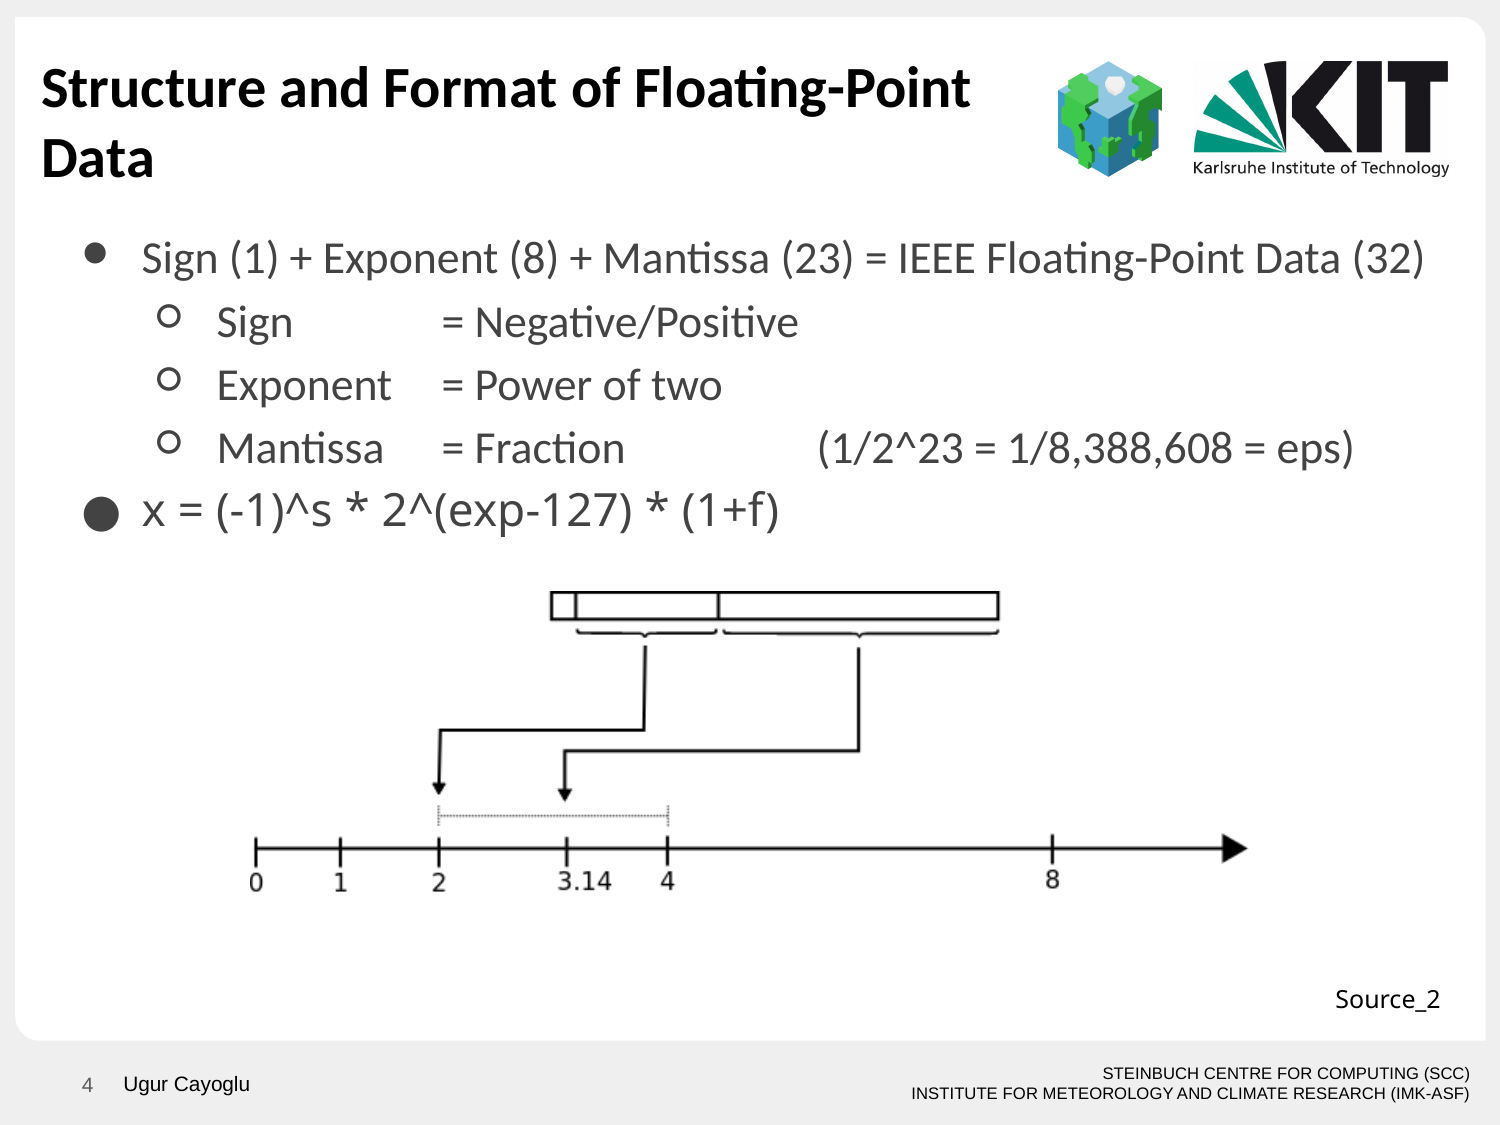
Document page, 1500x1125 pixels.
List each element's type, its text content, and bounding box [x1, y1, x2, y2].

text_box Ugur Cayoglu [108, 1057, 764, 1109]
list Sign (1) + Exponent (8) + Mantissa (23) = IEEE Floating-Point Data (32) Sign = Negative/Positive Exponent = Power of two Mantissa = Fraction (1/2^23 = 1/8,388,608 = eps) x = (-1)^s * 2^(exp-127) * (1+f) [51, 204, 1486, 668]
title Structure and Format of Floating-Point Data [26, 39, 1027, 200]
picture [1058, 61, 1162, 177]
text_box STEINBUCH CENTRE FOR COMPUTING (SCC) INSTITUTE FOR METEOROLOGY AND CLIMATE RESEARCH (IMK-ASF) [420, 1040, 1486, 1125]
picture [1194, 61, 1449, 177]
text_box [15, 17, 1486, 1041]
slide_number <number> [18, 1040, 109, 1125]
text_box Source_2 [1320, 968, 1474, 1028]
picture [250, 591, 1250, 895]
